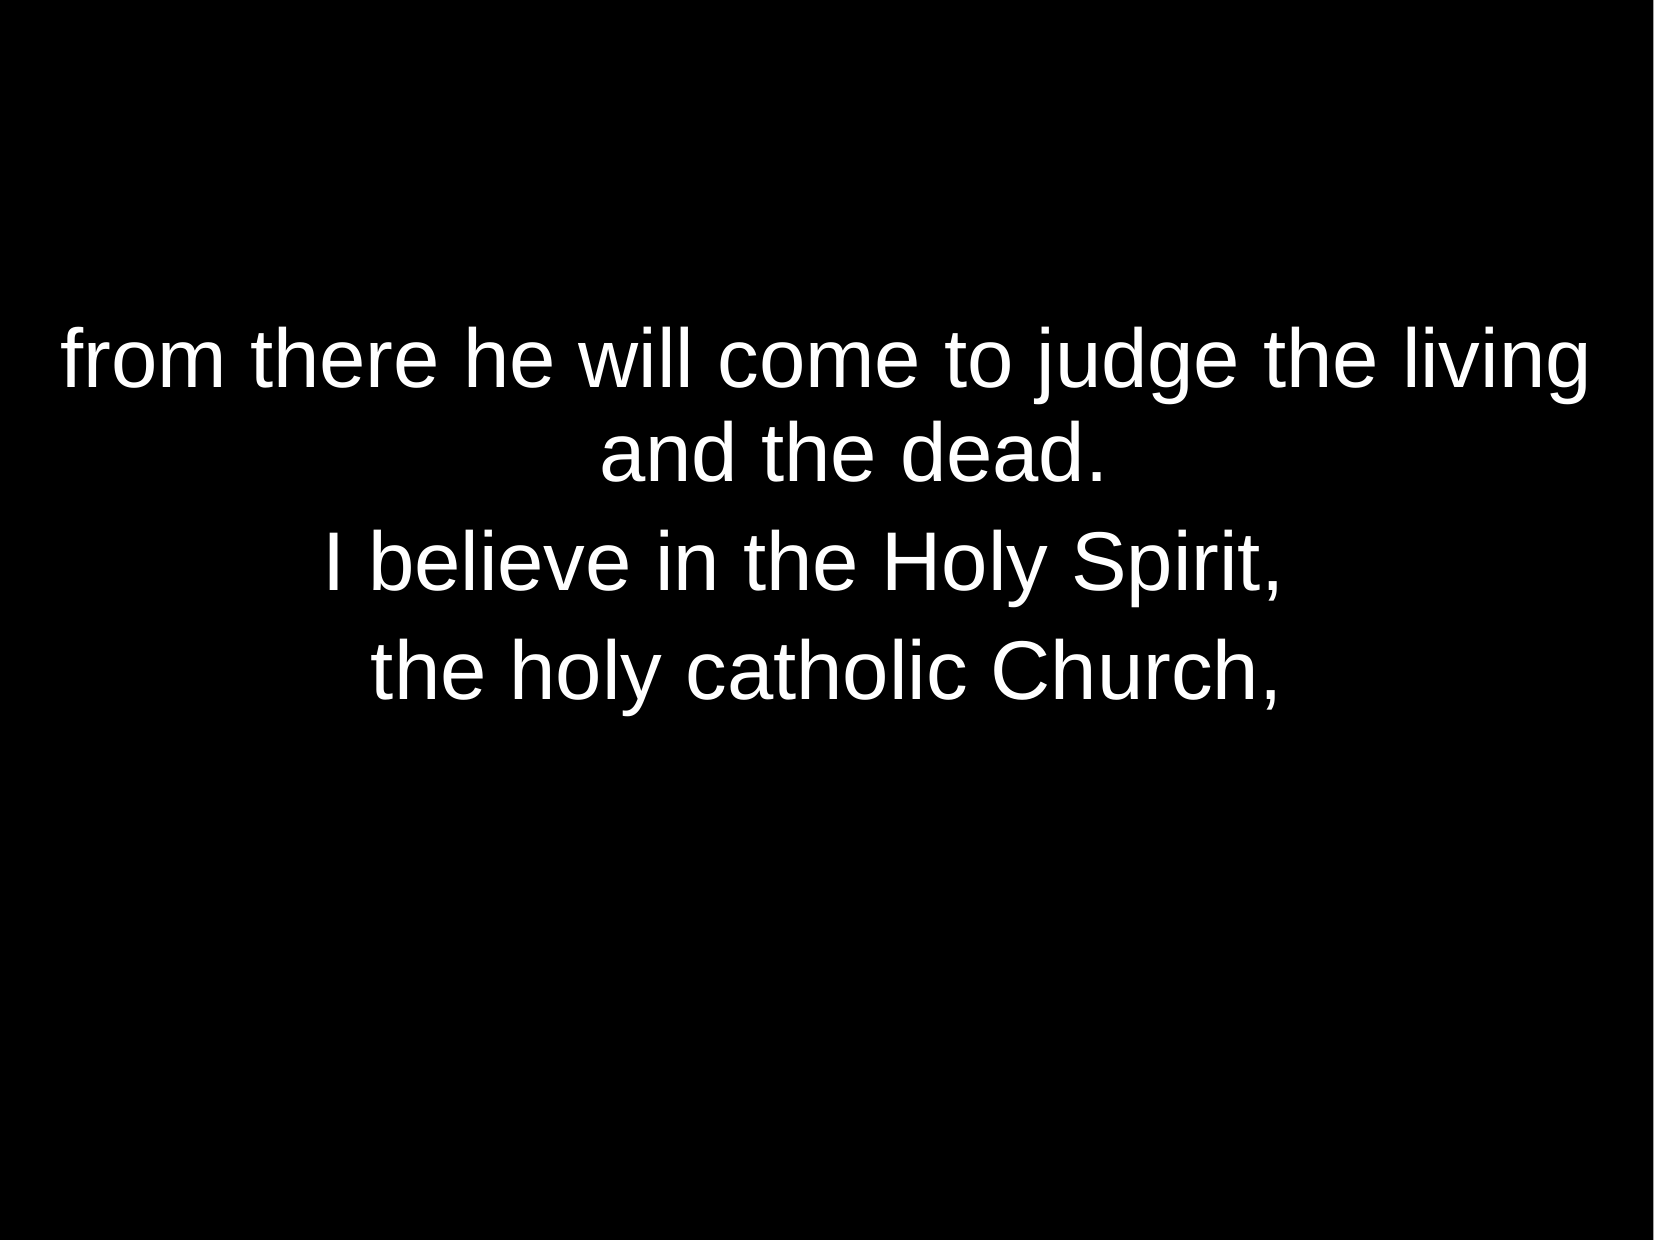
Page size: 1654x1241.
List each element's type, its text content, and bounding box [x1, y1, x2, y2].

list from there he will come to judge the living and the dead. I believe in the Holy Spirit, the holy catholic Church, [0, 307, 1654, 1241]
